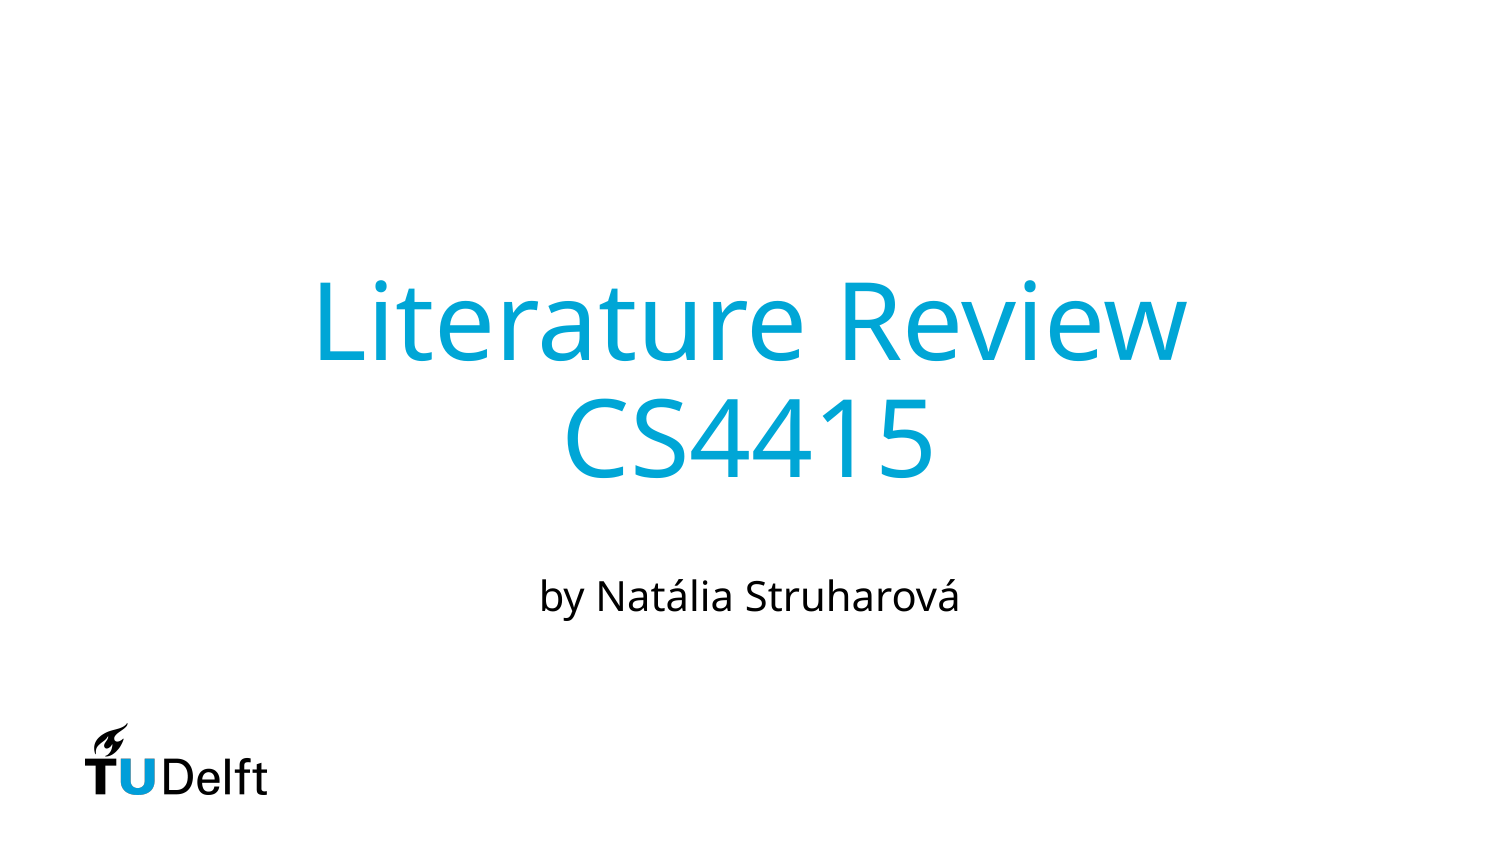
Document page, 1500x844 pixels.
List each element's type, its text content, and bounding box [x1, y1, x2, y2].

subtitle by Natália Struharová [51, 569, 1449, 700]
title Literature Review CS4415 [51, 164, 1449, 501]
picture [85, 723, 267, 795]
